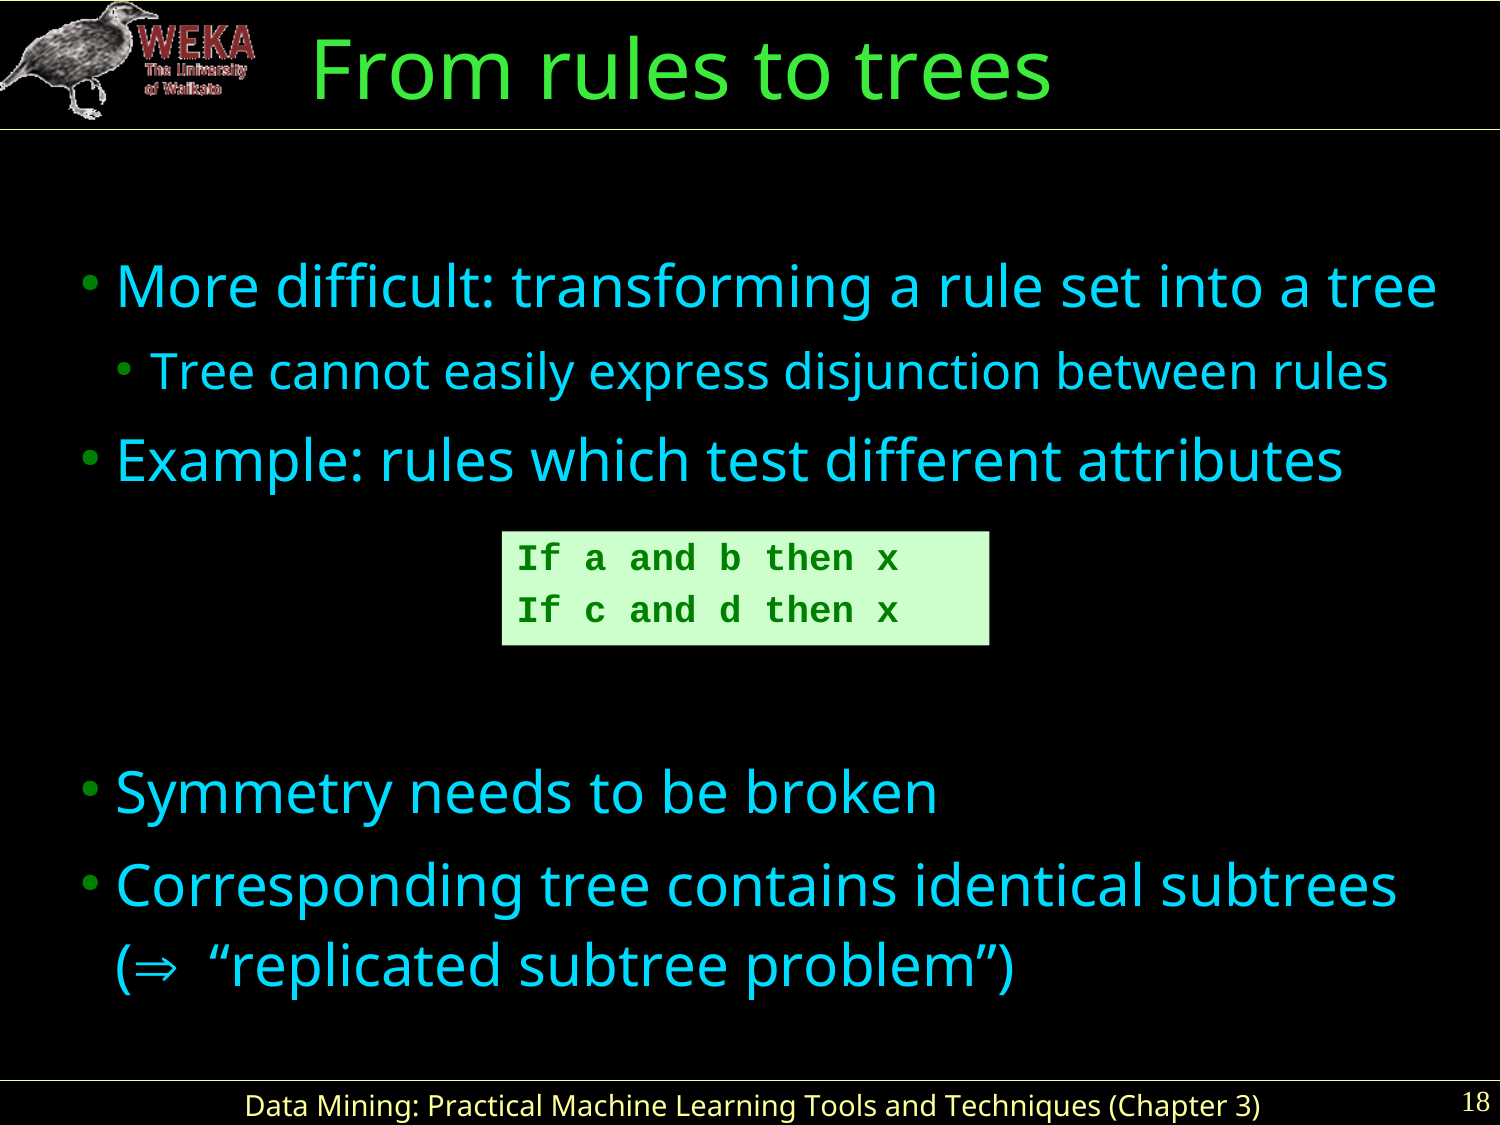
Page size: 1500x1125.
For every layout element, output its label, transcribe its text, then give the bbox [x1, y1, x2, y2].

title From rules to trees [295, 0, 1500, 148]
text_box More difficult: transforming a rule set into a tree Tree cannot easily express disjunction between rules Example: rules which test different attributes Symmetry needs to be broken Corresponding tree contains identical subtrees ( “replicated subtree problem”) [29, 237, 1477, 913]
text_box If a and b then x If c and d then x [501, 531, 990, 646]
picture [0, 1, 266, 129]
